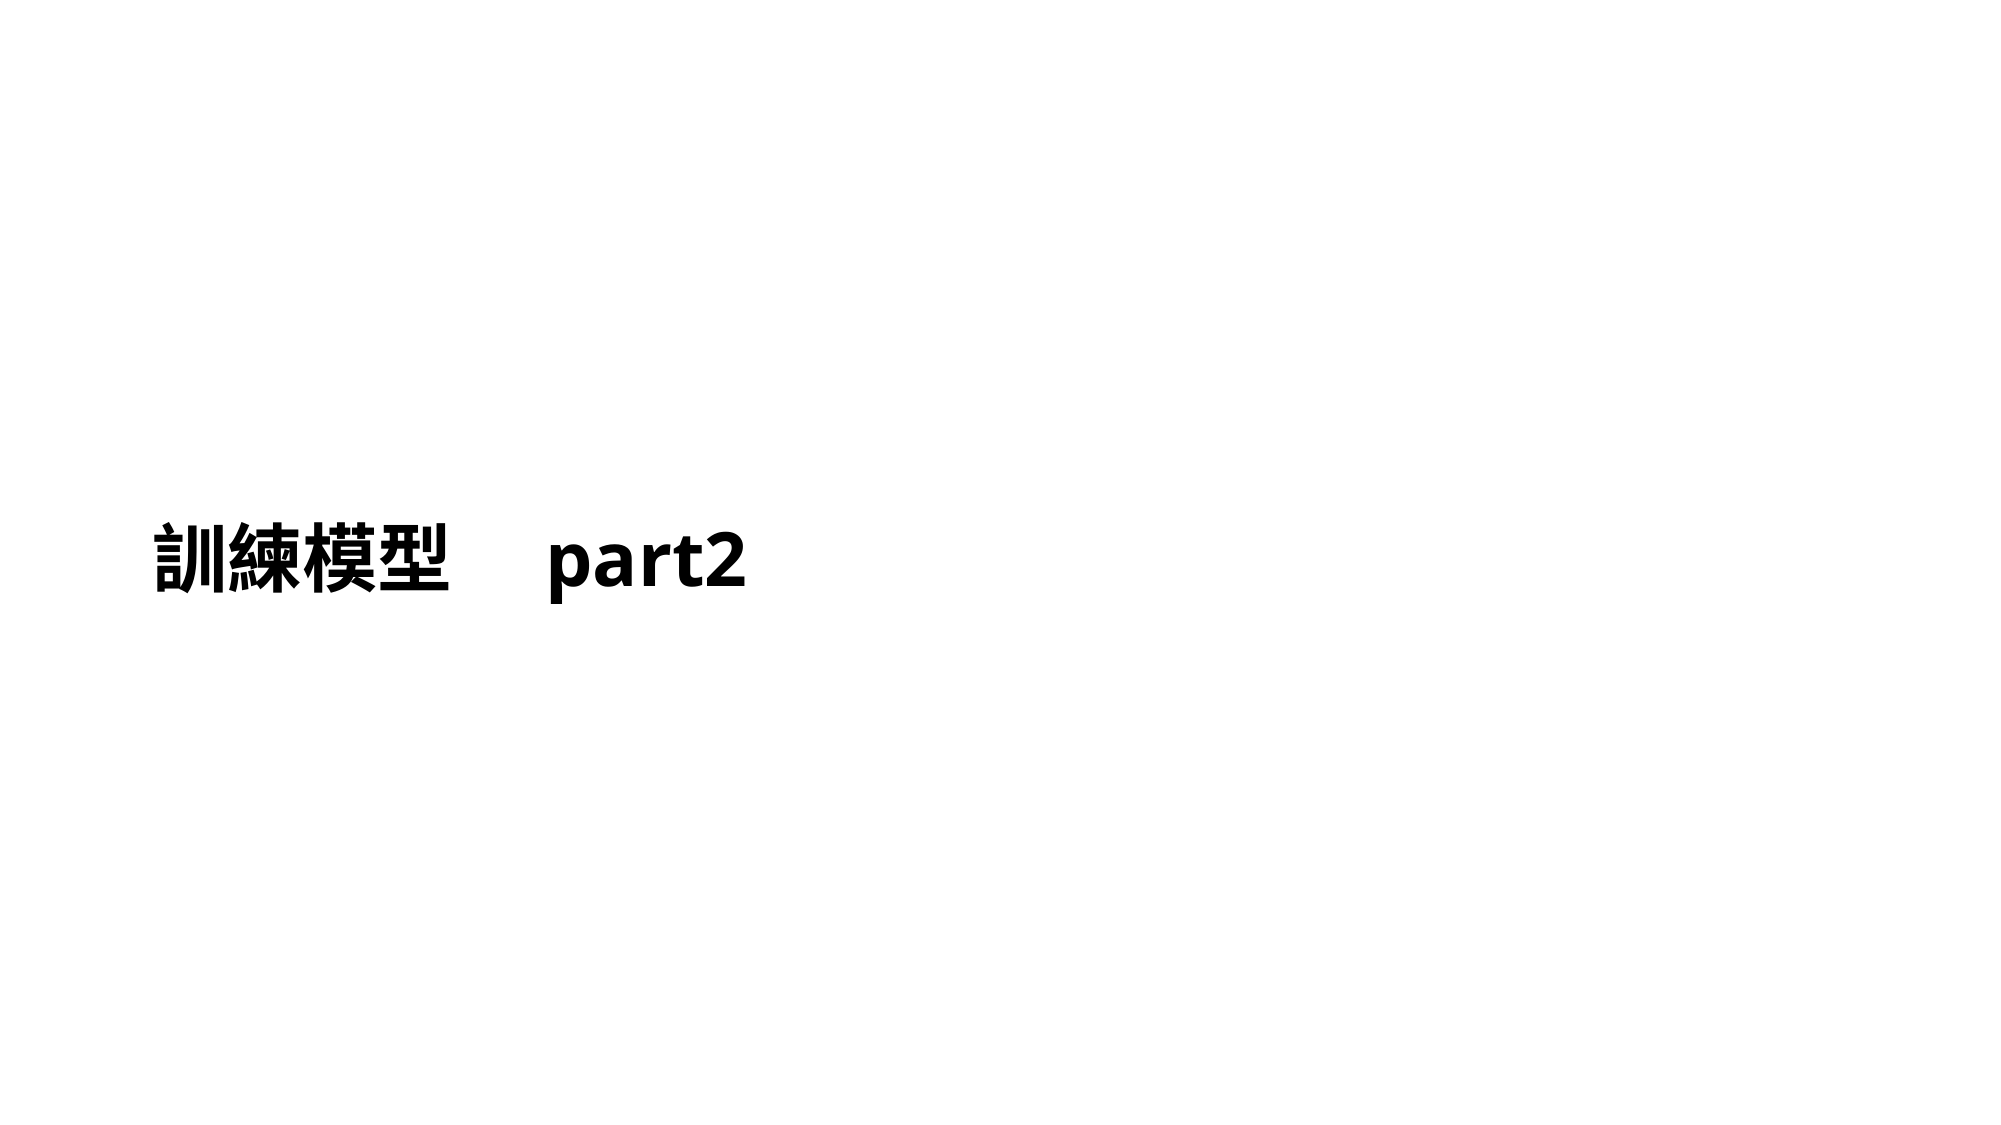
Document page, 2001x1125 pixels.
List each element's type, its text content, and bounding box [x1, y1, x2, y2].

title 訓練模型 part2 [137, 453, 1863, 672]
